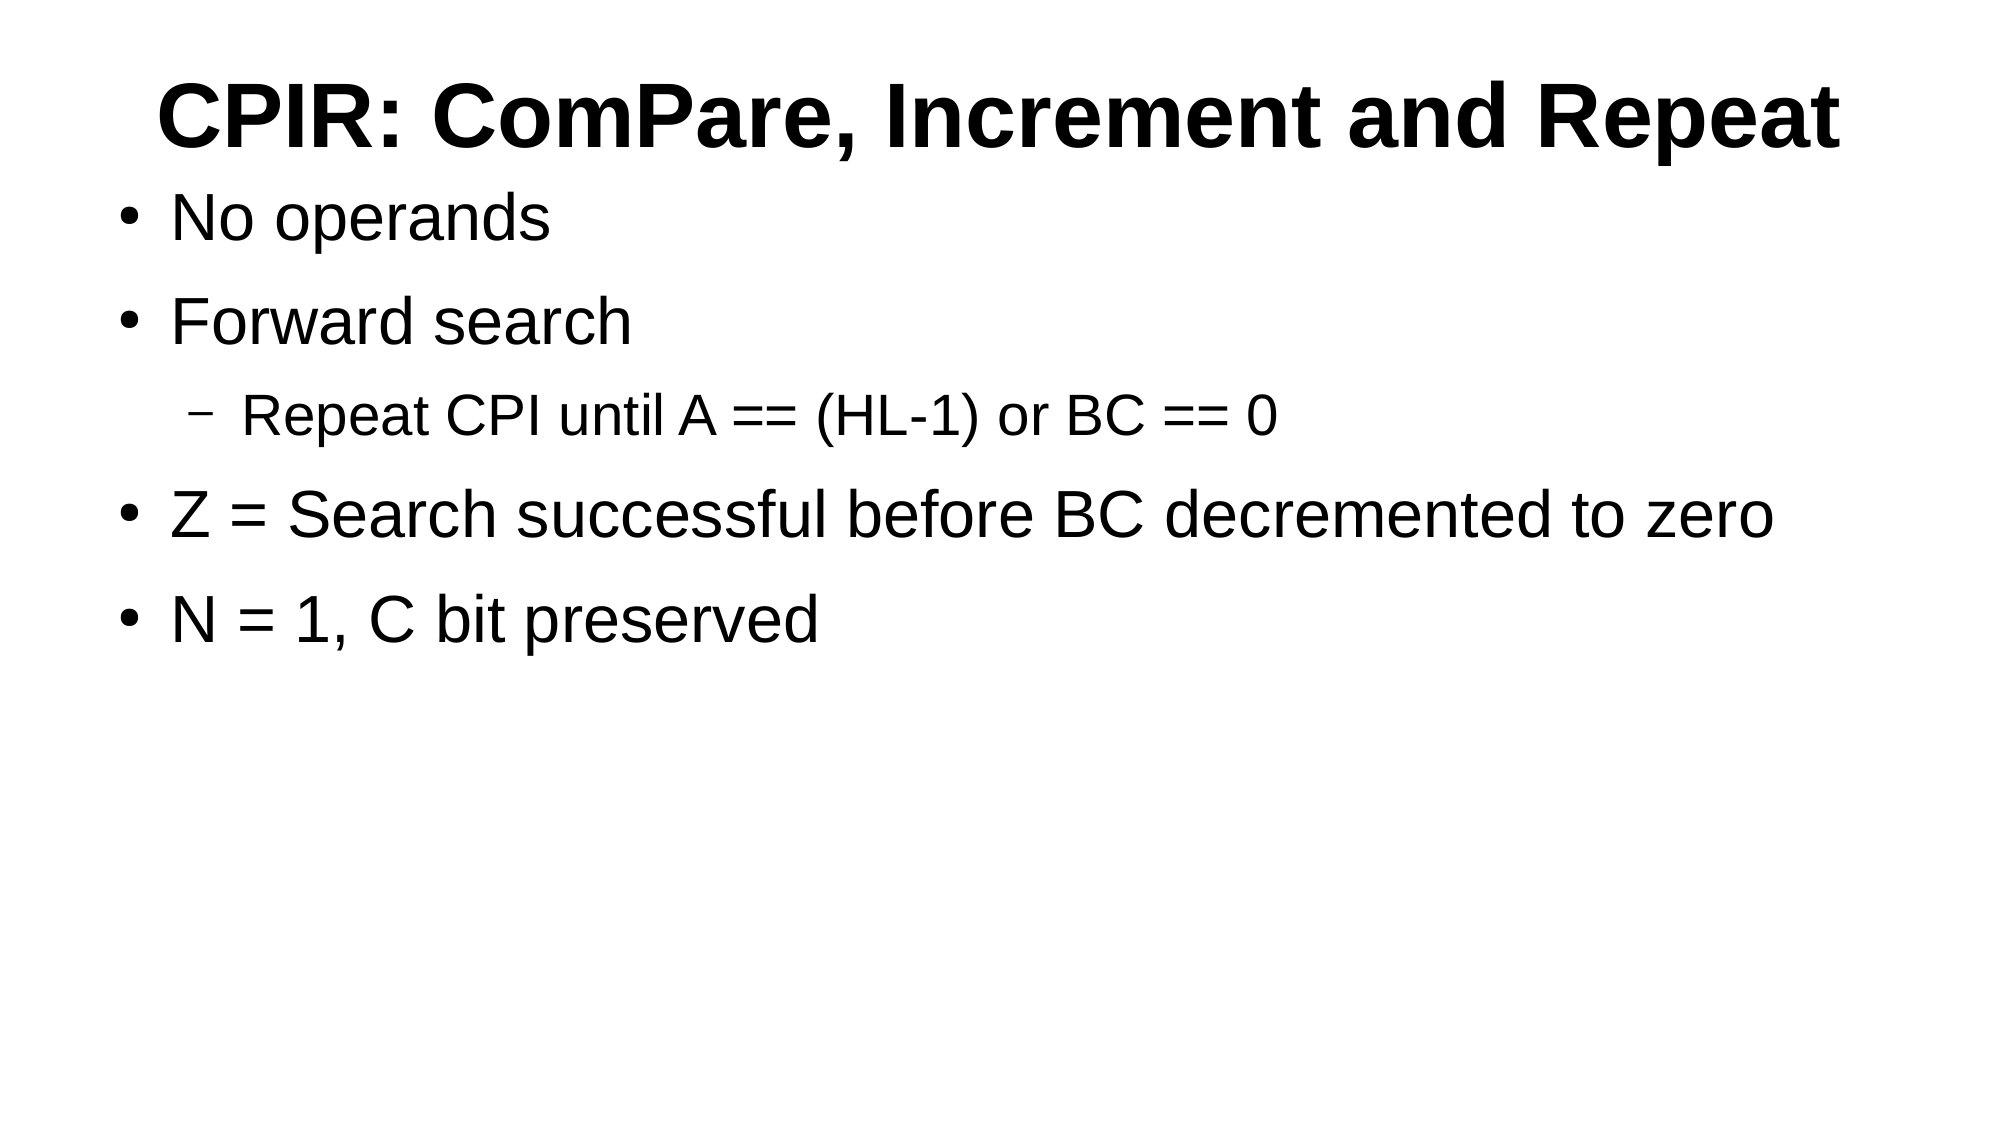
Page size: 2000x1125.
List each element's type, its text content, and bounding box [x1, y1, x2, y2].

list No operands Forward search Repeat CPI until A == (HL-1) or BC == 0 Z = Search successful before BC decremented to zero N = 1, C bit preserved [99, 179, 1921, 1060]
title CPIR: ComPare, Increment and Repeat [137, 6, 1862, 179]
